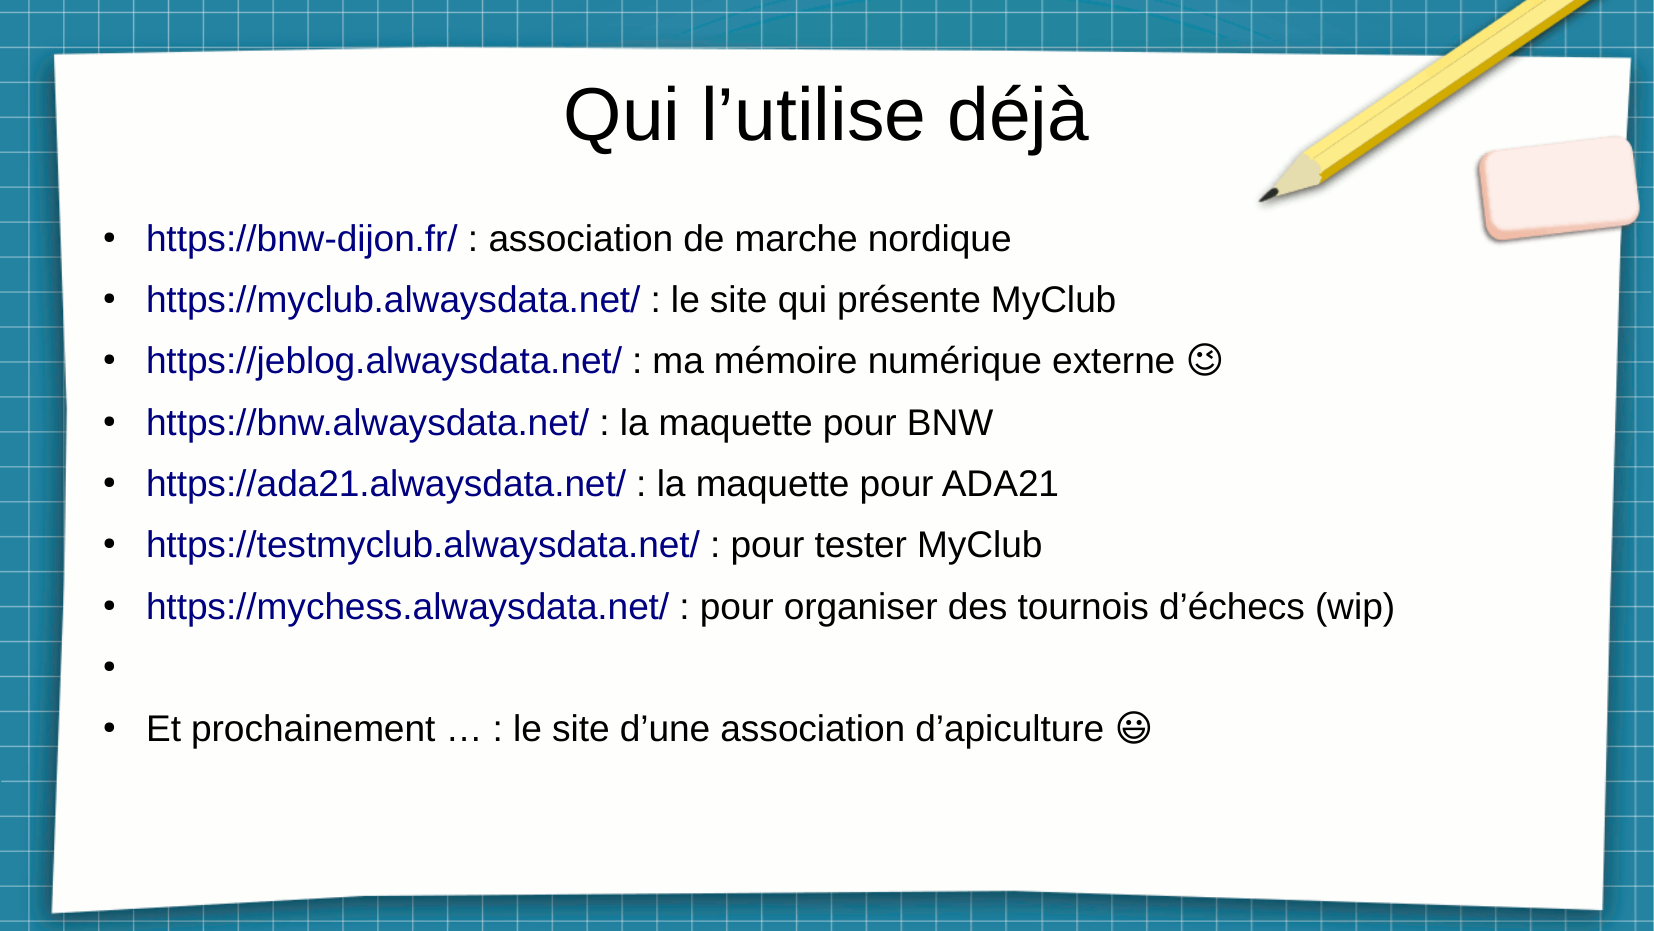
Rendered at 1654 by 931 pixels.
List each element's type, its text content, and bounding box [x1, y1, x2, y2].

title Qui l’utilise déjà [82, 37, 1571, 193]
list https://bnw-dijon.fr/ : association de marche nordique https://myclub.alwaysdata.net/ : le site qui présente MyClub https://jeblog.alwaysdata.net/ : ma mémoire numérique externe 😉 https://bnw.alwaysdata.net/ : la maquette pour BNW https://ada21.alwaysdata.net/ : la maquette pour ADA21 https://testmyclub.alwaysdata.net/ : pour tester MyClub https://mychess.alwaysdata.net/ : pour organiser des tournois d’échecs (wip) Et prochainement … : le site d’une association d’apiculture 😃 [88, 217, 1577, 758]
picture [0, 0, 1654, 931]
